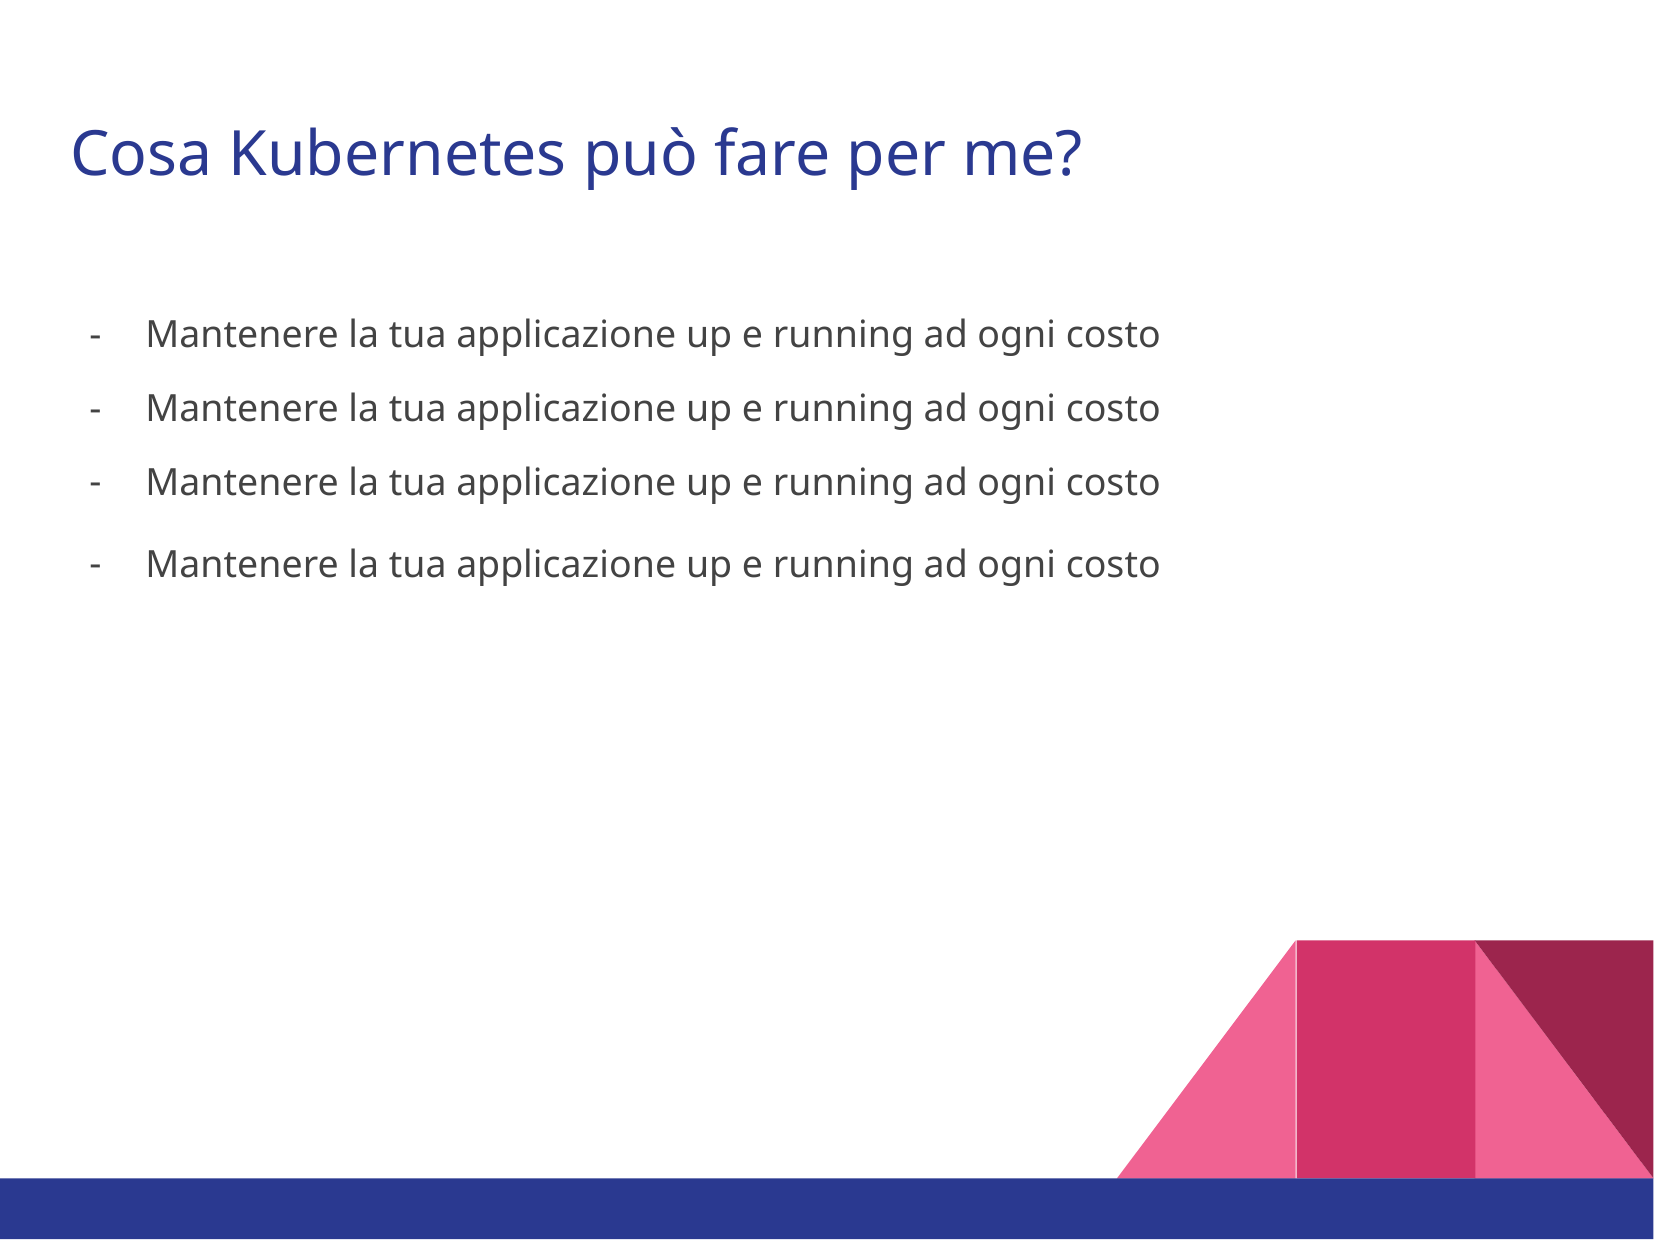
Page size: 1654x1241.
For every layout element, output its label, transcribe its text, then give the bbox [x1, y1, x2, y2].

title Cosa Kubernetes può fare per me? [55, 98, 1597, 245]
list Mantenere la tua applicazione up e running ad ogni costo [55, 524, 1597, 671]
list Mantenere la tua applicazione up e running ad ogni costo [55, 295, 1597, 369]
list Mantenere la tua applicazione up e running ad ogni costo [55, 442, 1597, 524]
list Mantenere la tua applicazione up e running ad ogni costo [55, 369, 1597, 442]
